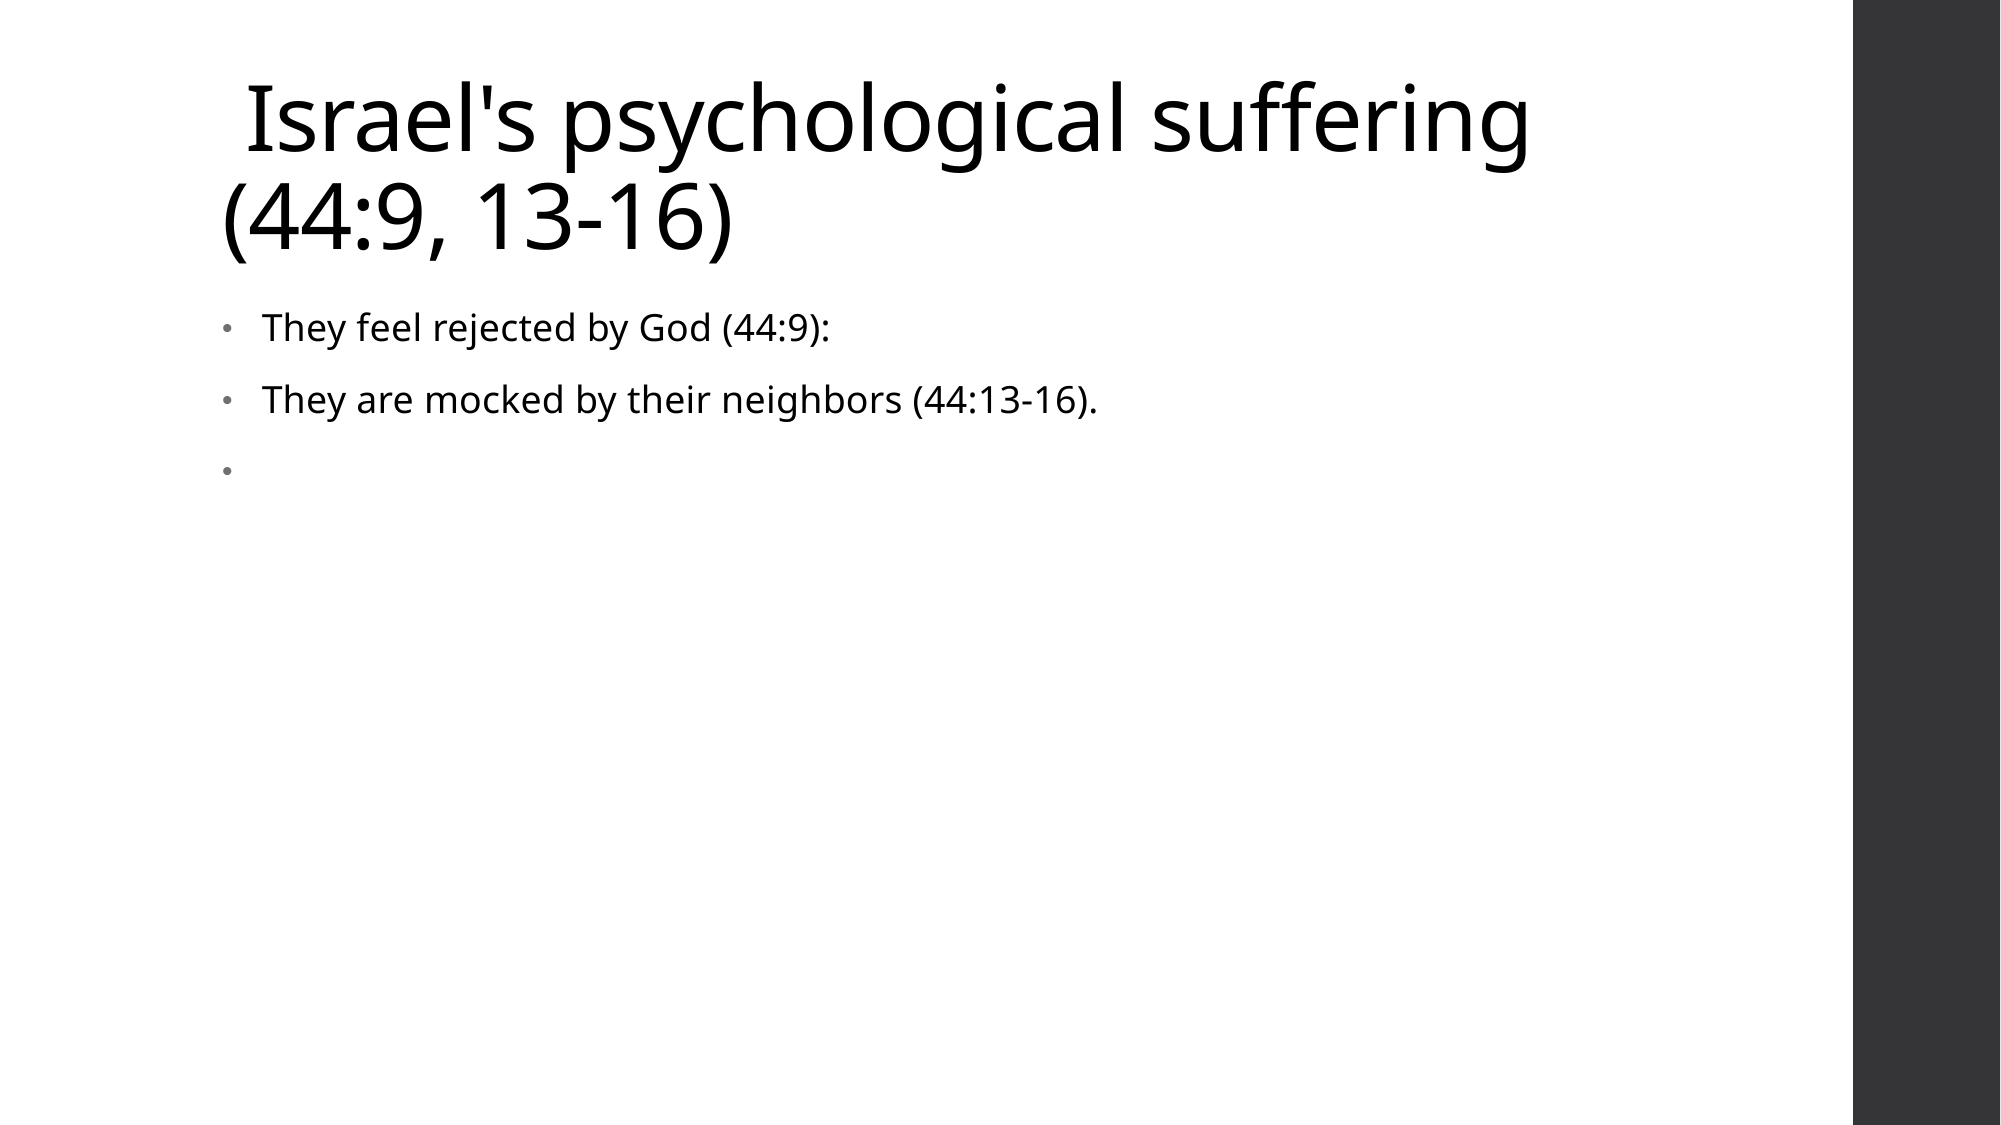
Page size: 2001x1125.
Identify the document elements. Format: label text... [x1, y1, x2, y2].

title Israel's psychological suffering (44:9, 13-16) [206, 60, 1797, 278]
list They feel rejected by God (44:9): They are mocked by their neighbors (44:13-16). [206, 299, 1617, 1014]
